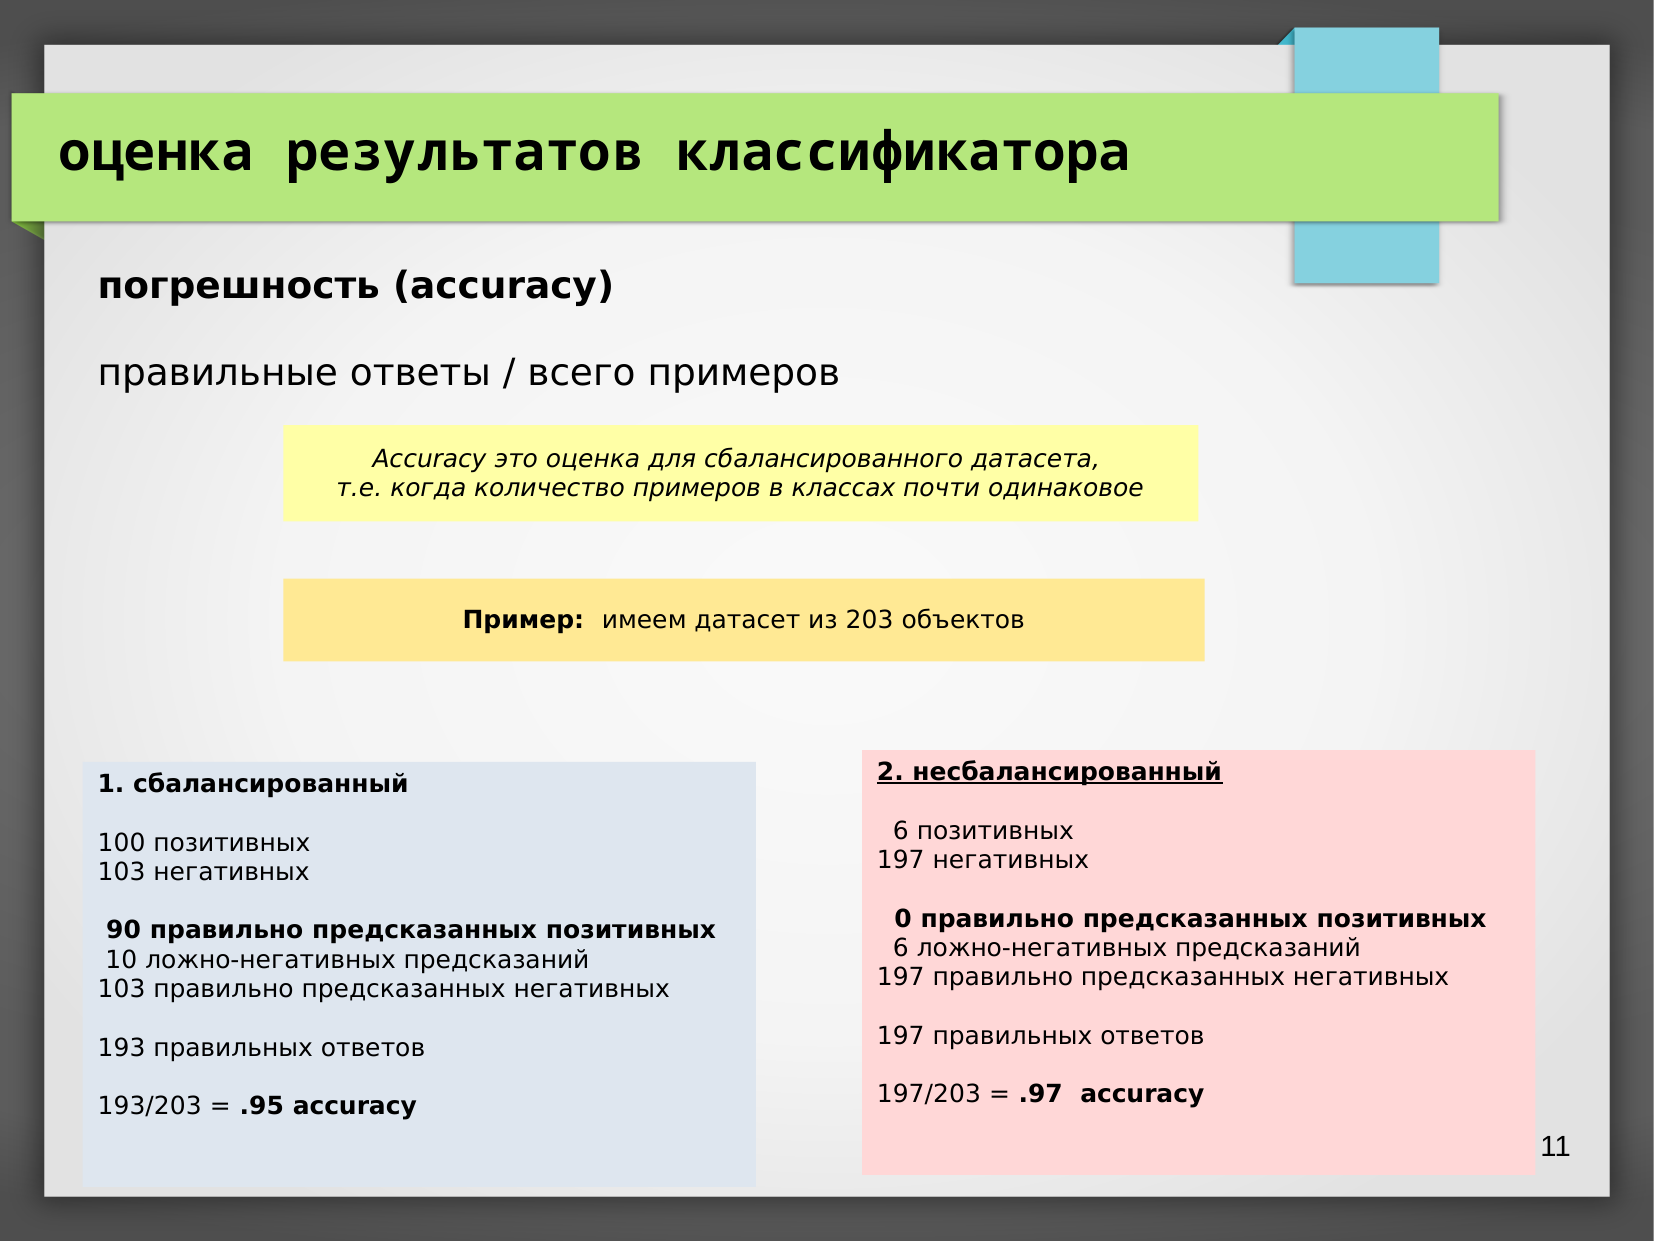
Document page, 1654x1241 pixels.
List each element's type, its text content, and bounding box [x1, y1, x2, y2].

text_box погрешность (accuracy) правильные ответы / всего примеров [82, 256, 1252, 402]
text_box Accuracy это оценка для сбалансированного датасета, т.е. когда количество примеров в классах почти одинаковое [283, 425, 1199, 522]
picture [0, 0, 1654, 1241]
title оценка результатов классификатора [59, 109, 1217, 190]
text_box Пример: имеем датасет из 203 объектов [283, 578, 1205, 662]
text_box 2. несбалансированный 6 позитивных 197 негативных 0 правильно предсказанных позитивных 6 ложно-негативных предсказаний 197 правильно предсказанных негативных 197 правильных ответов 197/203 = .97 accuracy [862, 750, 1536, 1175]
text_box 1. сбалансированный 100 позитивных 103 негативных 90 правильно предсказанных позитивных 10 ложно-негативных предсказаний 103 правильно предсказанных негативных 193 правильных ответов 193/203 = .95 accuracy [82, 761, 756, 1187]
